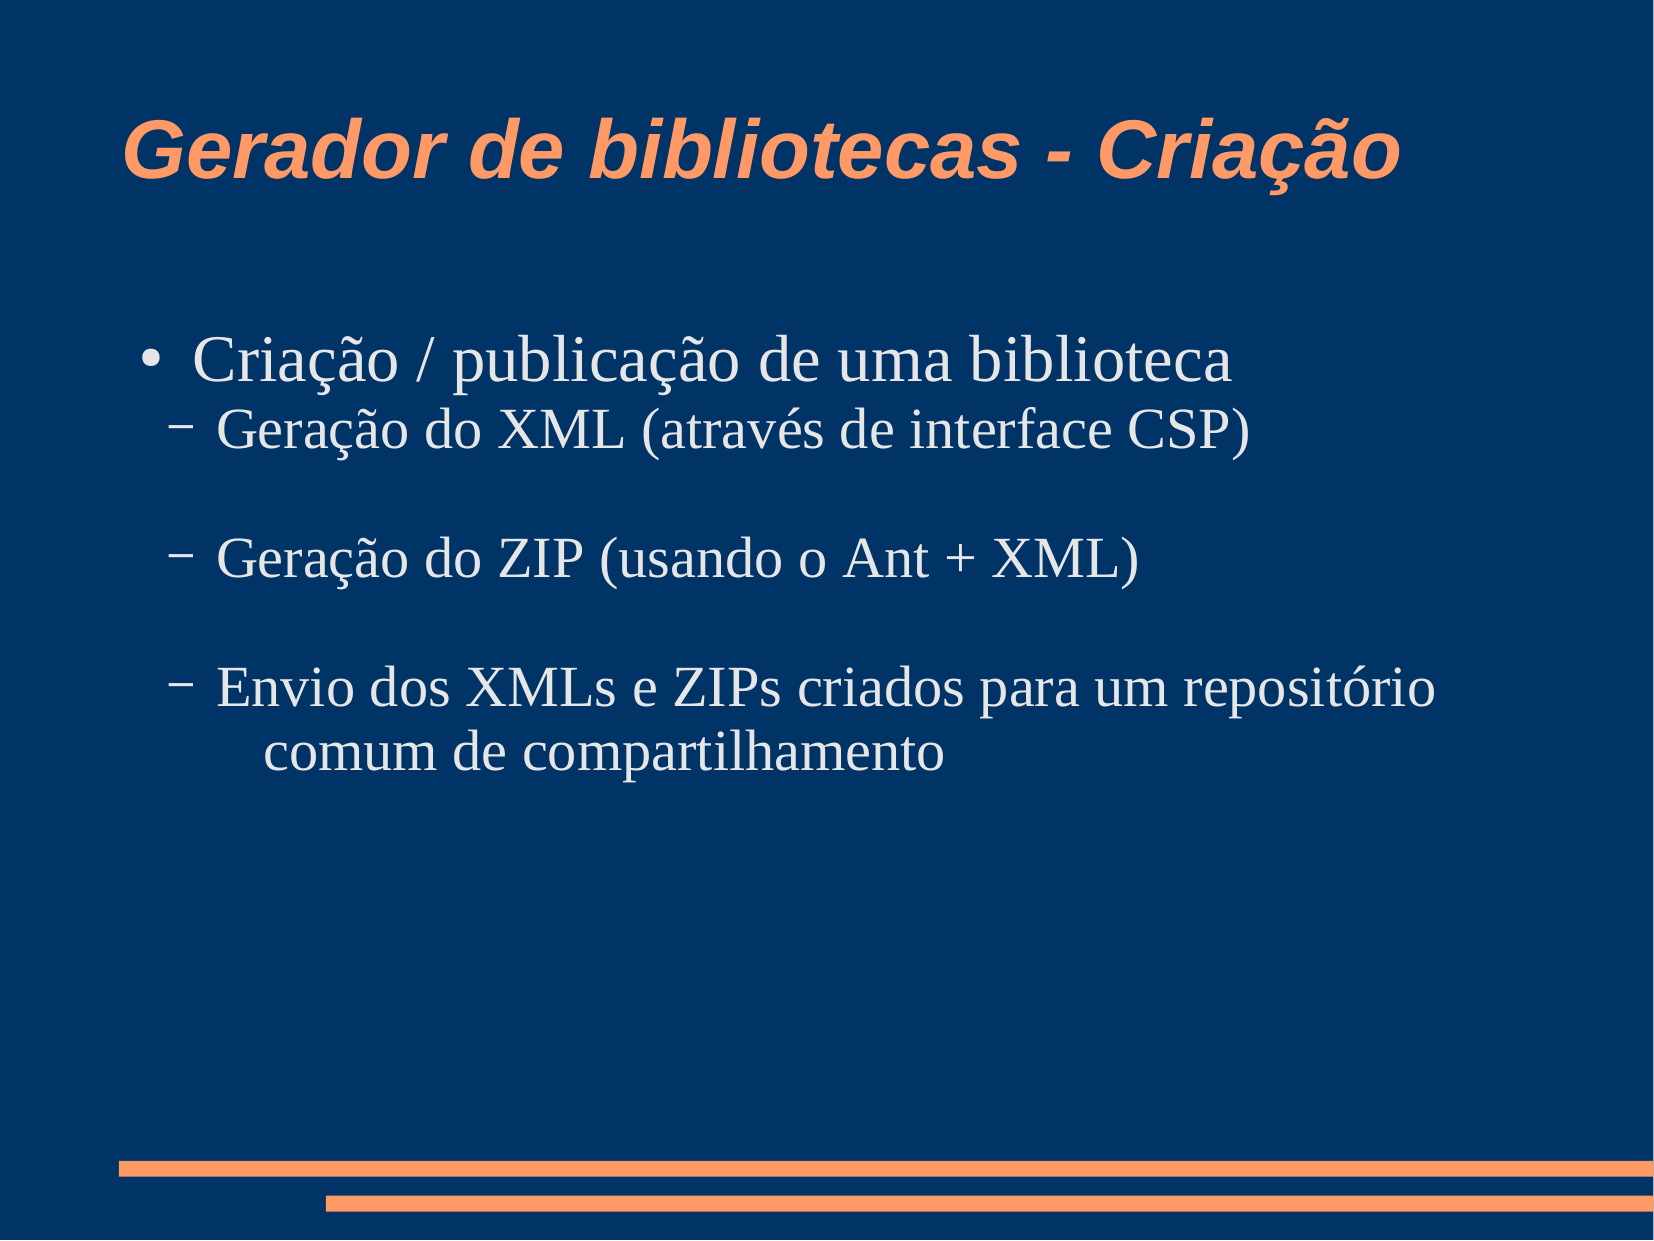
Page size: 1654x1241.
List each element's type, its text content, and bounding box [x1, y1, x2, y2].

list Criação / publicação de uma biblioteca Geração do XML (através de interface CSP) Geração do ZIP (usando o Ant + XML) Envio dos XMLs e ZIPs criados para um repositório comum de compartilhamento [121, 322, 1561, 1118]
title Gerador de bibliotecas - Criação [121, 53, 1534, 246]
